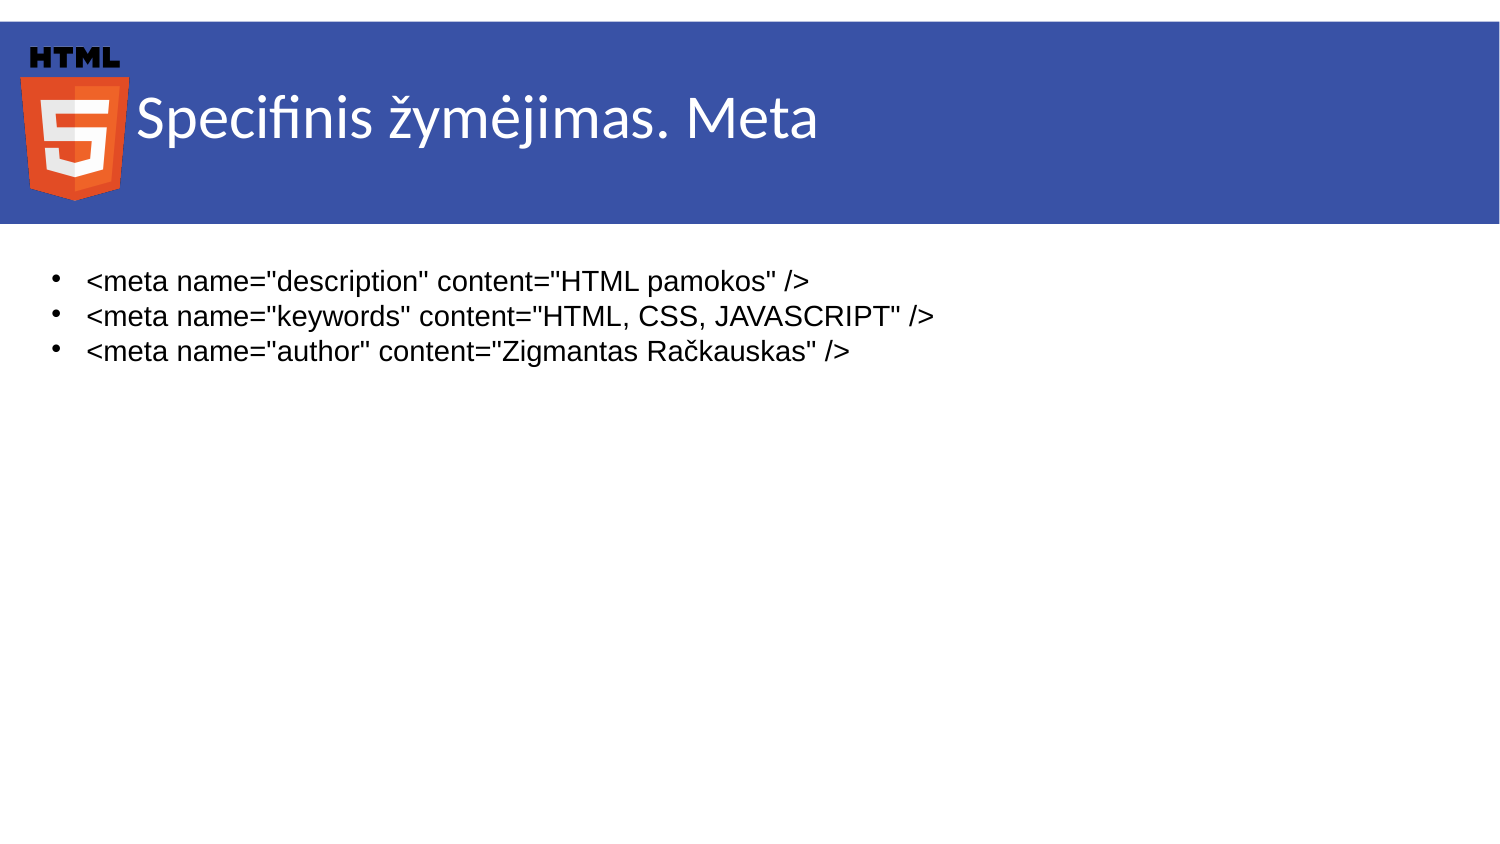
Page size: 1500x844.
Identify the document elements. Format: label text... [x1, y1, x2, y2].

picture [20, 46, 130, 201]
text_box <meta name="description" content="HTML pamokos" /> <meta name="keywords" content="HTML, CSS, JAVASCRIPT" /> <meta name="author" content="Zigmantas Račkauskas" /> [36, 247, 1389, 789]
text_box Specifinis žymėjimas. Meta [122, 72, 1500, 167]
